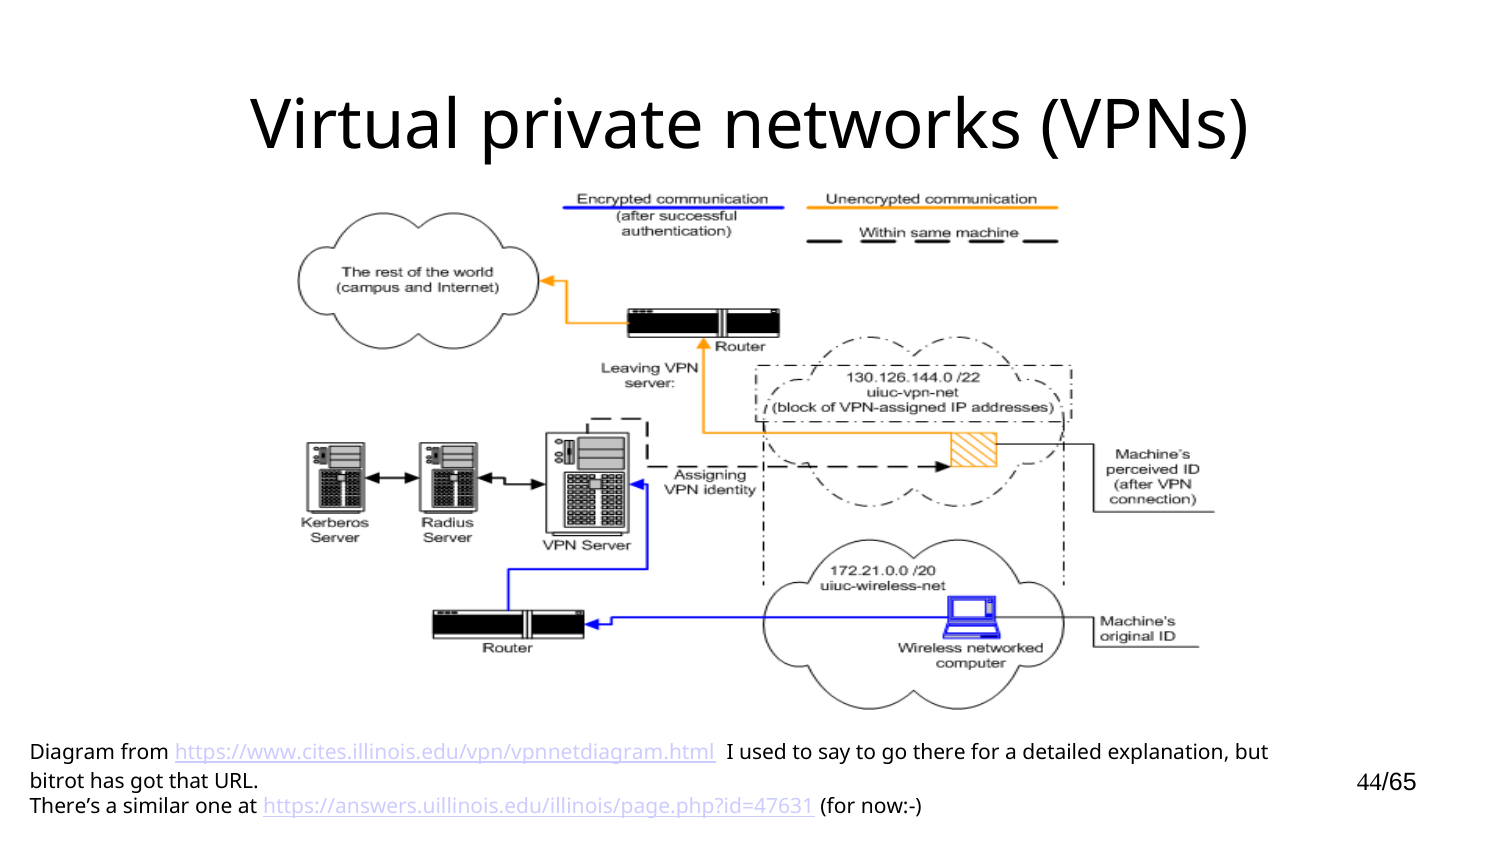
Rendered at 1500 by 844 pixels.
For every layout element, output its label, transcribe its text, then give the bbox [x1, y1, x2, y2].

title Virtual private networks (VPNs)‏ [112, 28, 1388, 195]
list Diagram from https://www.cites.illinois.edu/vpn/vpnnetdiagram.html I used to say to go there for a detailed explanation, but bitrot has got that URL. There’s a similar one at https://answers.uillinois.edu/illinois/page.php?id=47631 (for now:-) [29, 738, 1305, 822]
picture [297, 190, 1215, 710]
